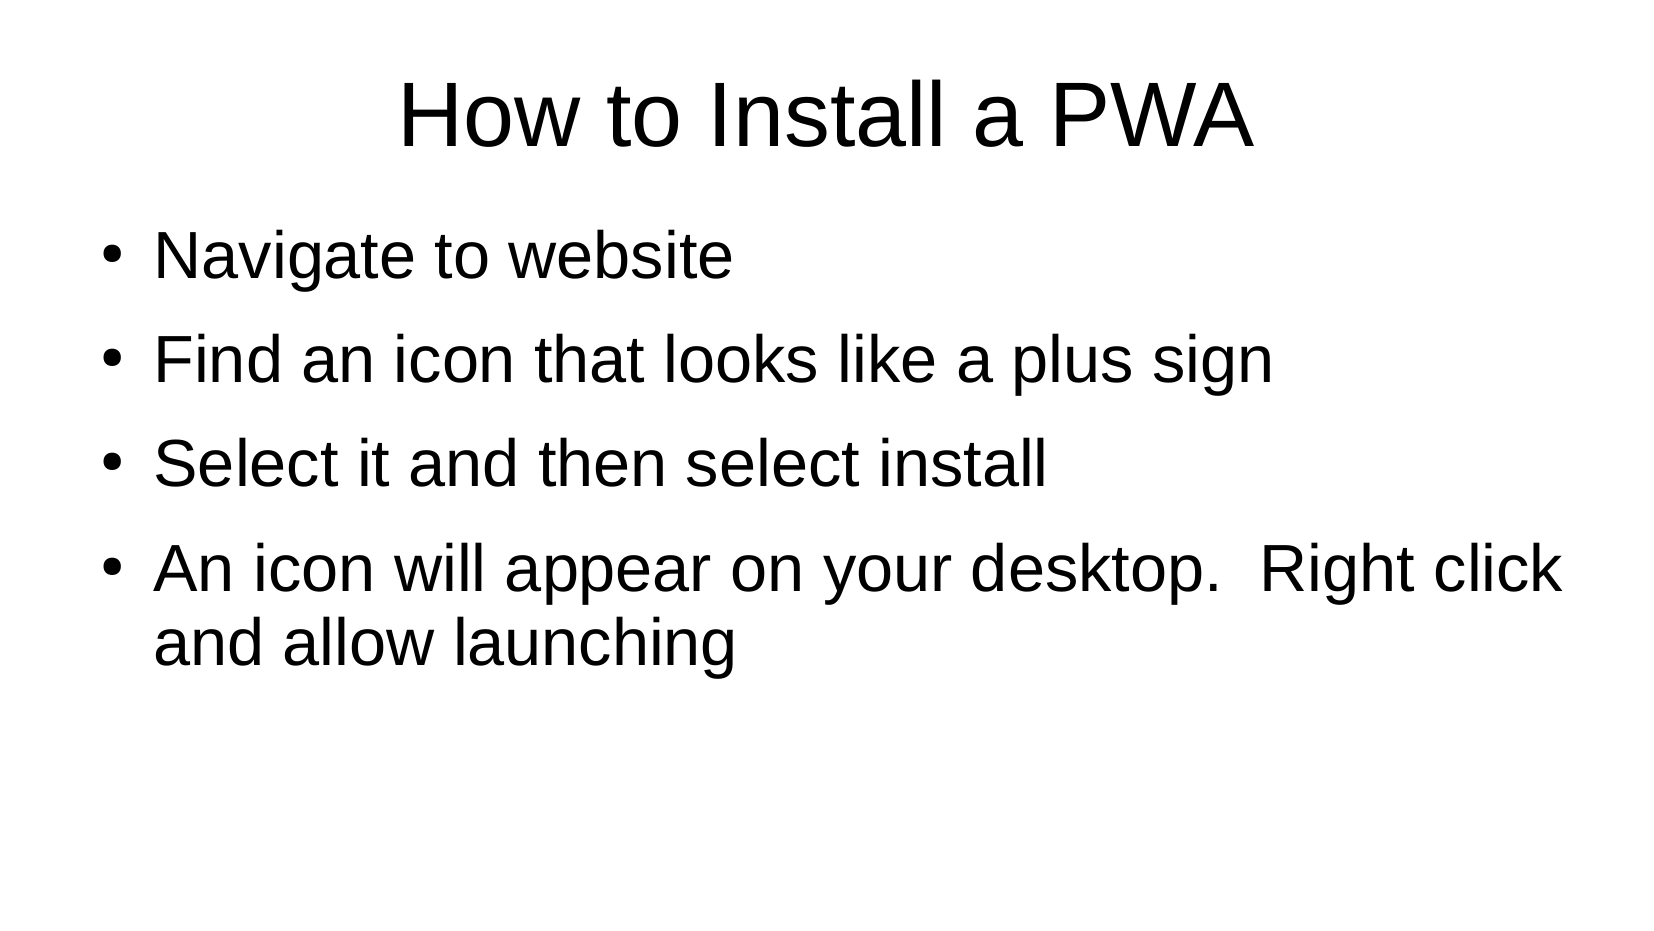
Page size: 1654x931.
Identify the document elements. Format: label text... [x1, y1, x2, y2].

title How to Install a PWA [82, 37, 1571, 193]
list Navigate to website Find an icon that looks like a plus sign Select it and then select install An icon will appear on your desktop. Right click and allow launching [82, 217, 1571, 758]
